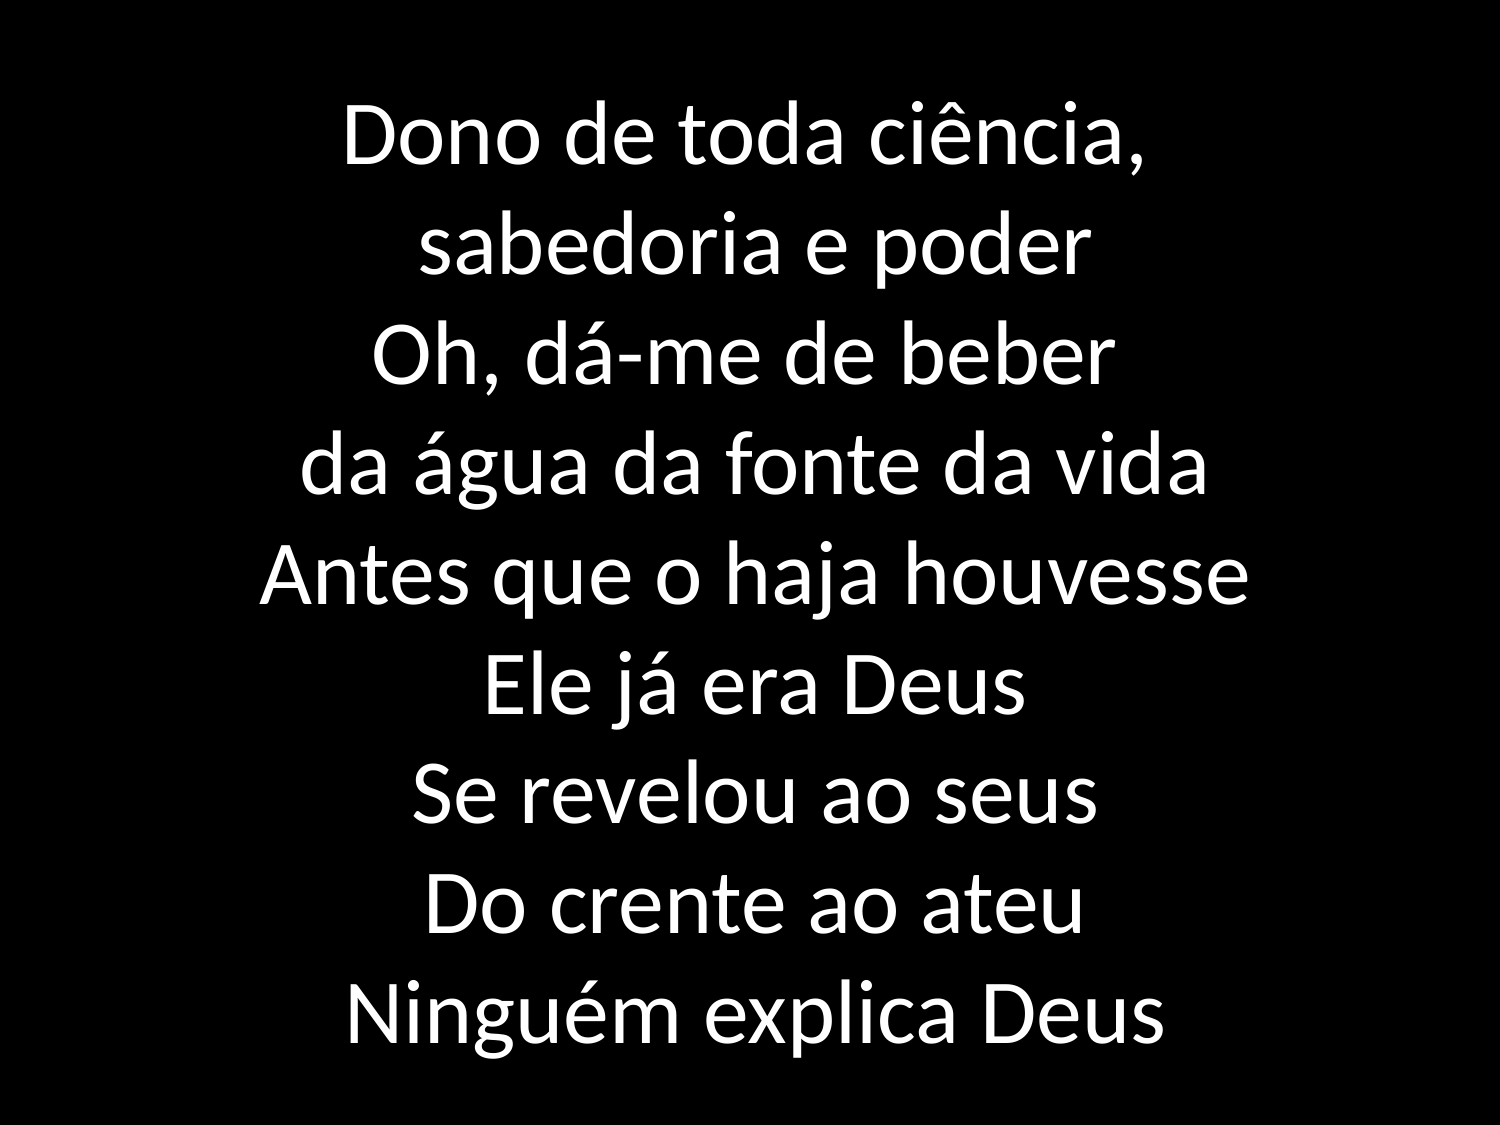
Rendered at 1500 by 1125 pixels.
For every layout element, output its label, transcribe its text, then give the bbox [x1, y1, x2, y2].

title Dono de toda ciência, sabedoria e poder Oh, dá-me de beber da água da fonte da vida Antes que o haja houvesse Ele já era Deus Se revelou ao seus Do crente ao ateu Ninguém explica Deus [46, 45, 1465, 1090]
